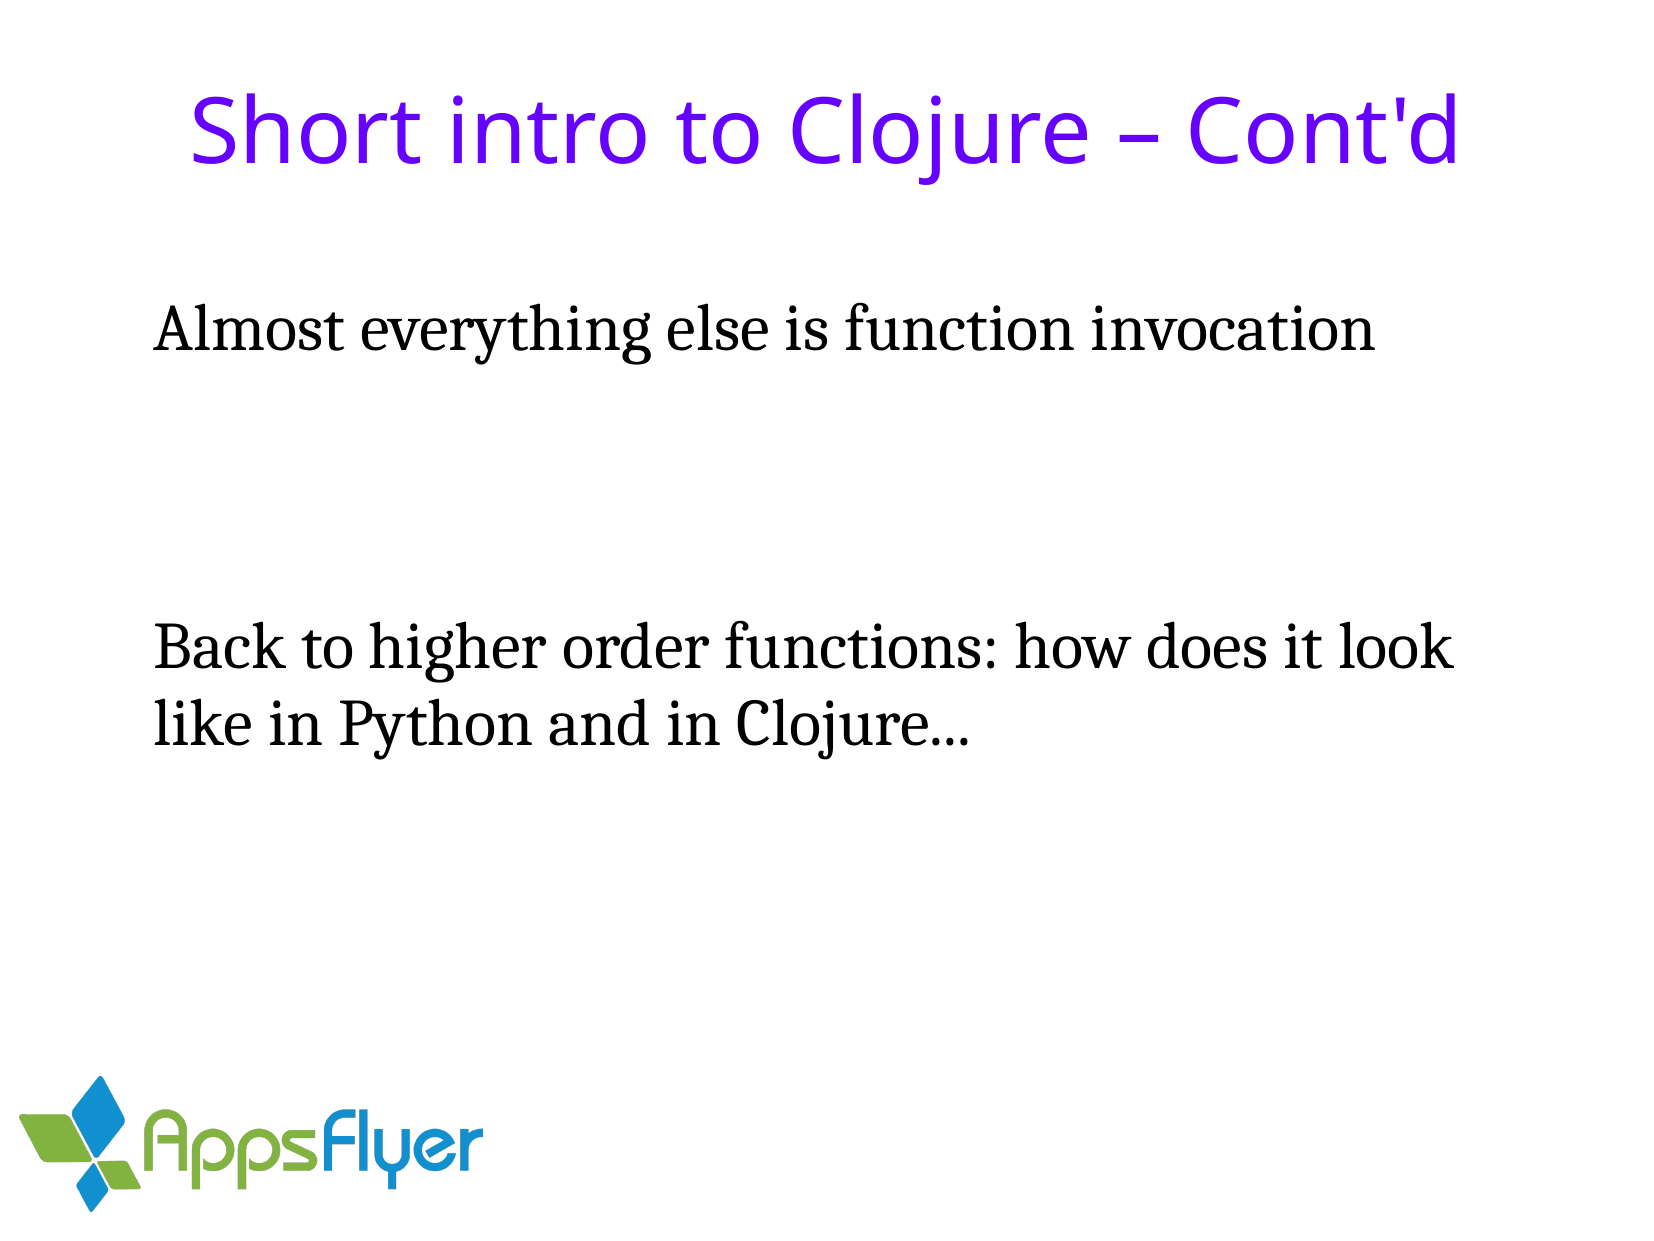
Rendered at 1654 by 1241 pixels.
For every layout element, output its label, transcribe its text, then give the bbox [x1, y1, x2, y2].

picture [19, 1076, 483, 1213]
list Almost everything else is function invocation Back to higher order functions: how does it look like in Python and in Clojure... [82, 290, 1571, 1010]
title Short intro to Clojure – Cont'd [0, 0, 1654, 257]
